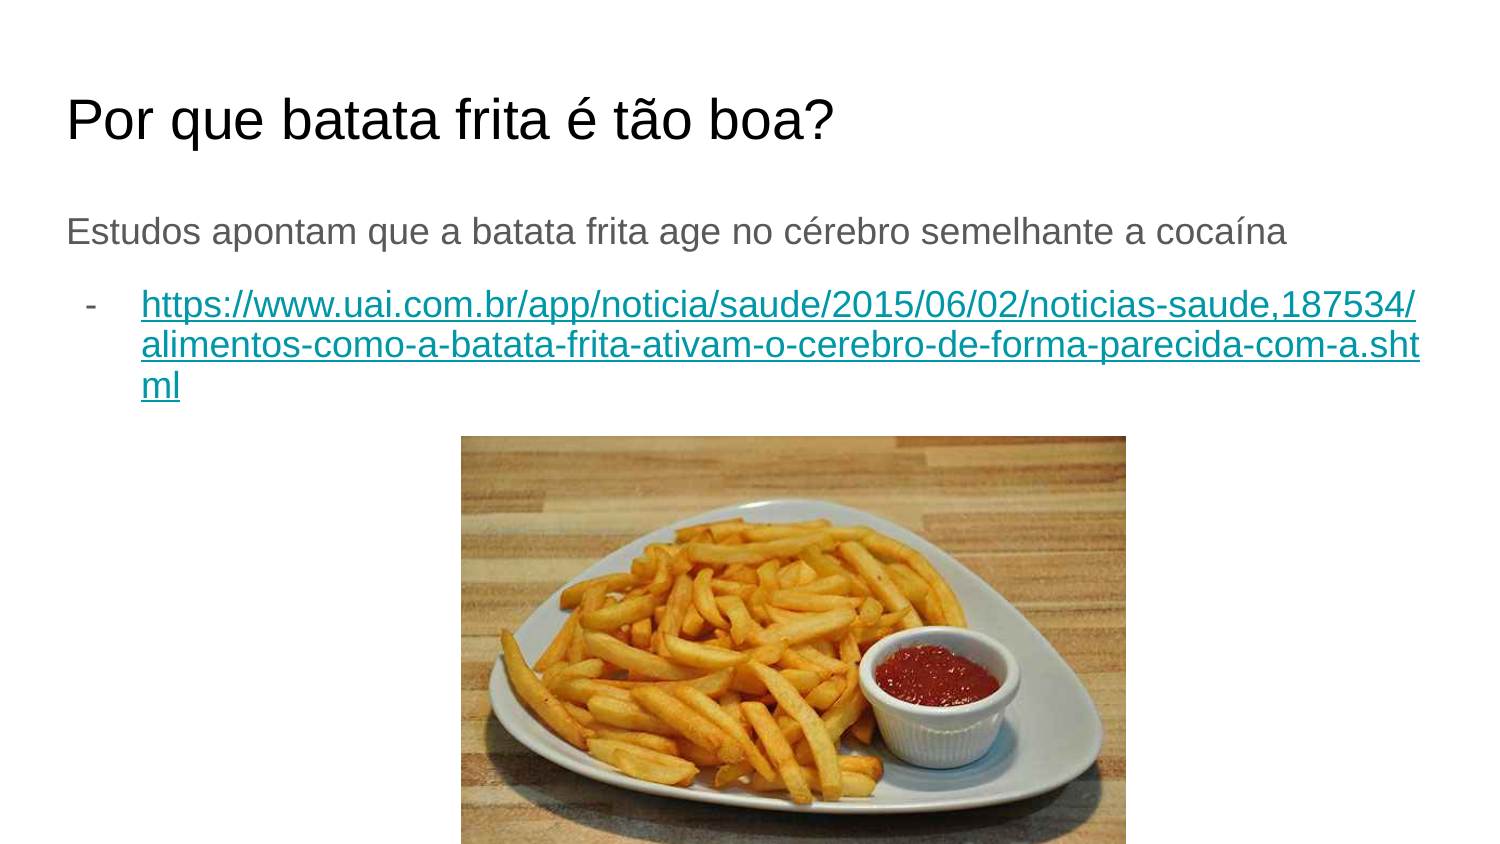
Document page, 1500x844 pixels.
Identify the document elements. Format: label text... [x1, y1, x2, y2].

list Estudos apontam que a batata frita age no cérebro semelhante a cocaína https://www.uai.com.br/app/noticia/saude/2015/06/02/noticias-saude,187534/alimentos-como-a-batata-frita-ativam-o-cerebro-de-forma-parecida-com-a.shtml [51, 189, 1449, 750]
picture [461, 436, 1126, 844]
title Por que batata frita é tão boa? [51, 72, 1449, 167]
